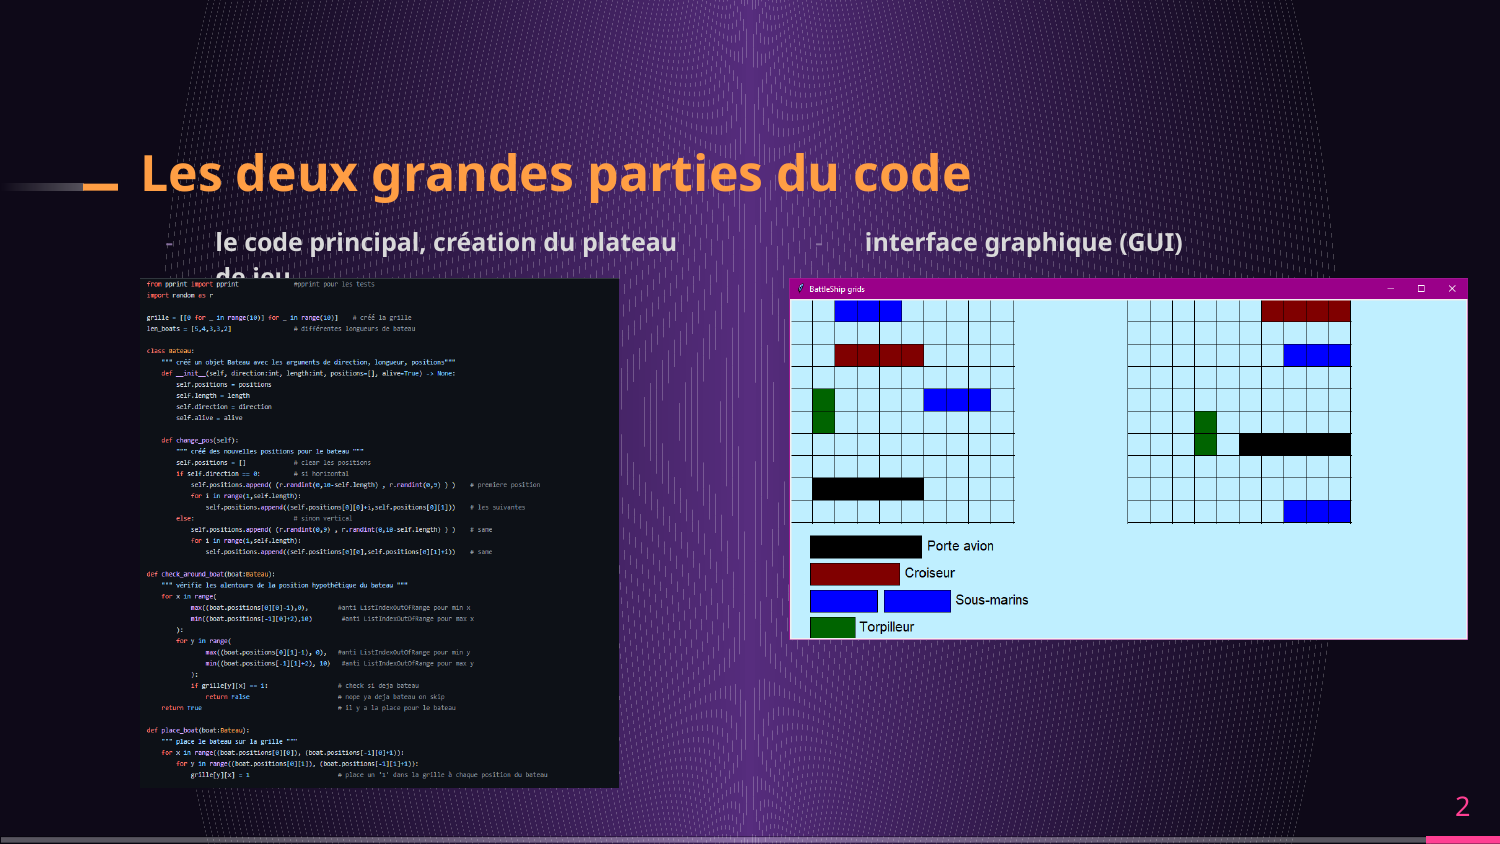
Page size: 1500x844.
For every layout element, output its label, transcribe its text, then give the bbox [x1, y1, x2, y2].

list interface graphique (GUI) [789, 222, 1360, 278]
picture [789, 278, 1468, 640]
picture [140, 278, 619, 788]
list le code principal, création du plateau de jeu [140, 222, 711, 566]
slide_number 1 [1426, 779, 1500, 837]
title Les deux grandes parties du code [140, 137, 1011, 203]
